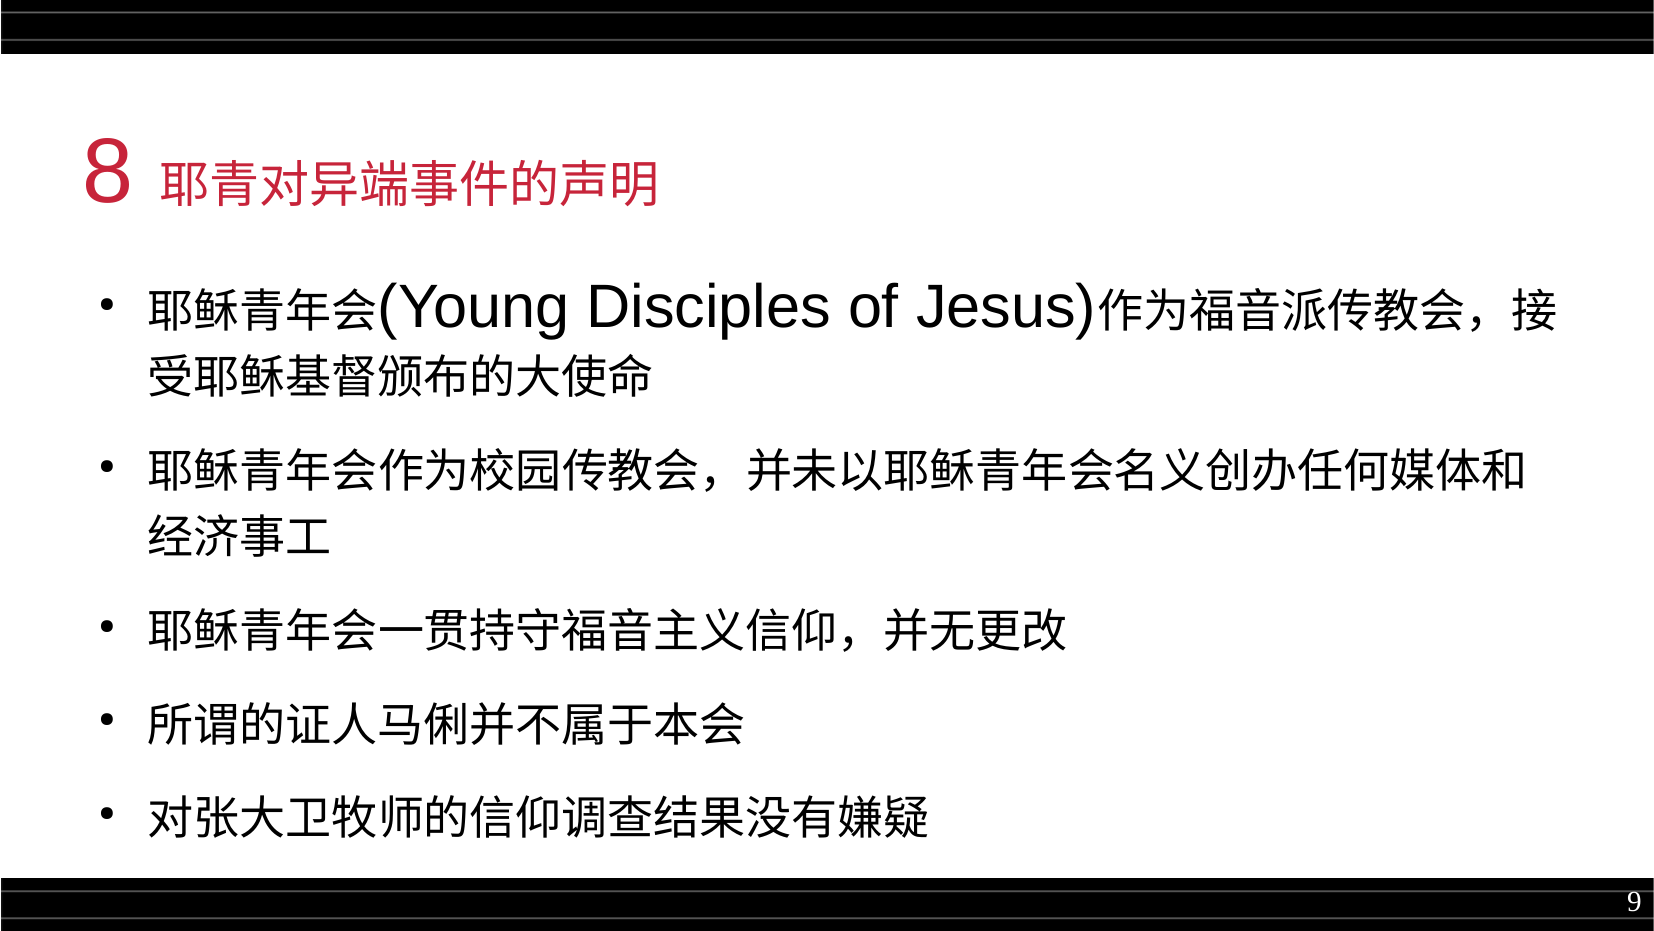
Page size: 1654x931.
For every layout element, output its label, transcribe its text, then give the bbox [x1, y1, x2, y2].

title 8 耶青对异端事件的声明 [82, 92, 1571, 249]
list 耶稣青年会(Young Disciples of Jesus)作为福音派传教会，接受耶稣基督颁布的大使命 耶稣青年会作为校园传教会，并未以耶稣青年会名义创办任何媒体和经济事工 耶稣青年会一贯持守福音主义信仰，并无更改 所谓的证人马俐并不属于本会 对张大卫牧师的信仰调查结果没有嫌疑 [82, 271, 1571, 851]
picture [1, 878, 1654, 931]
picture [1, 0, 1654, 54]
